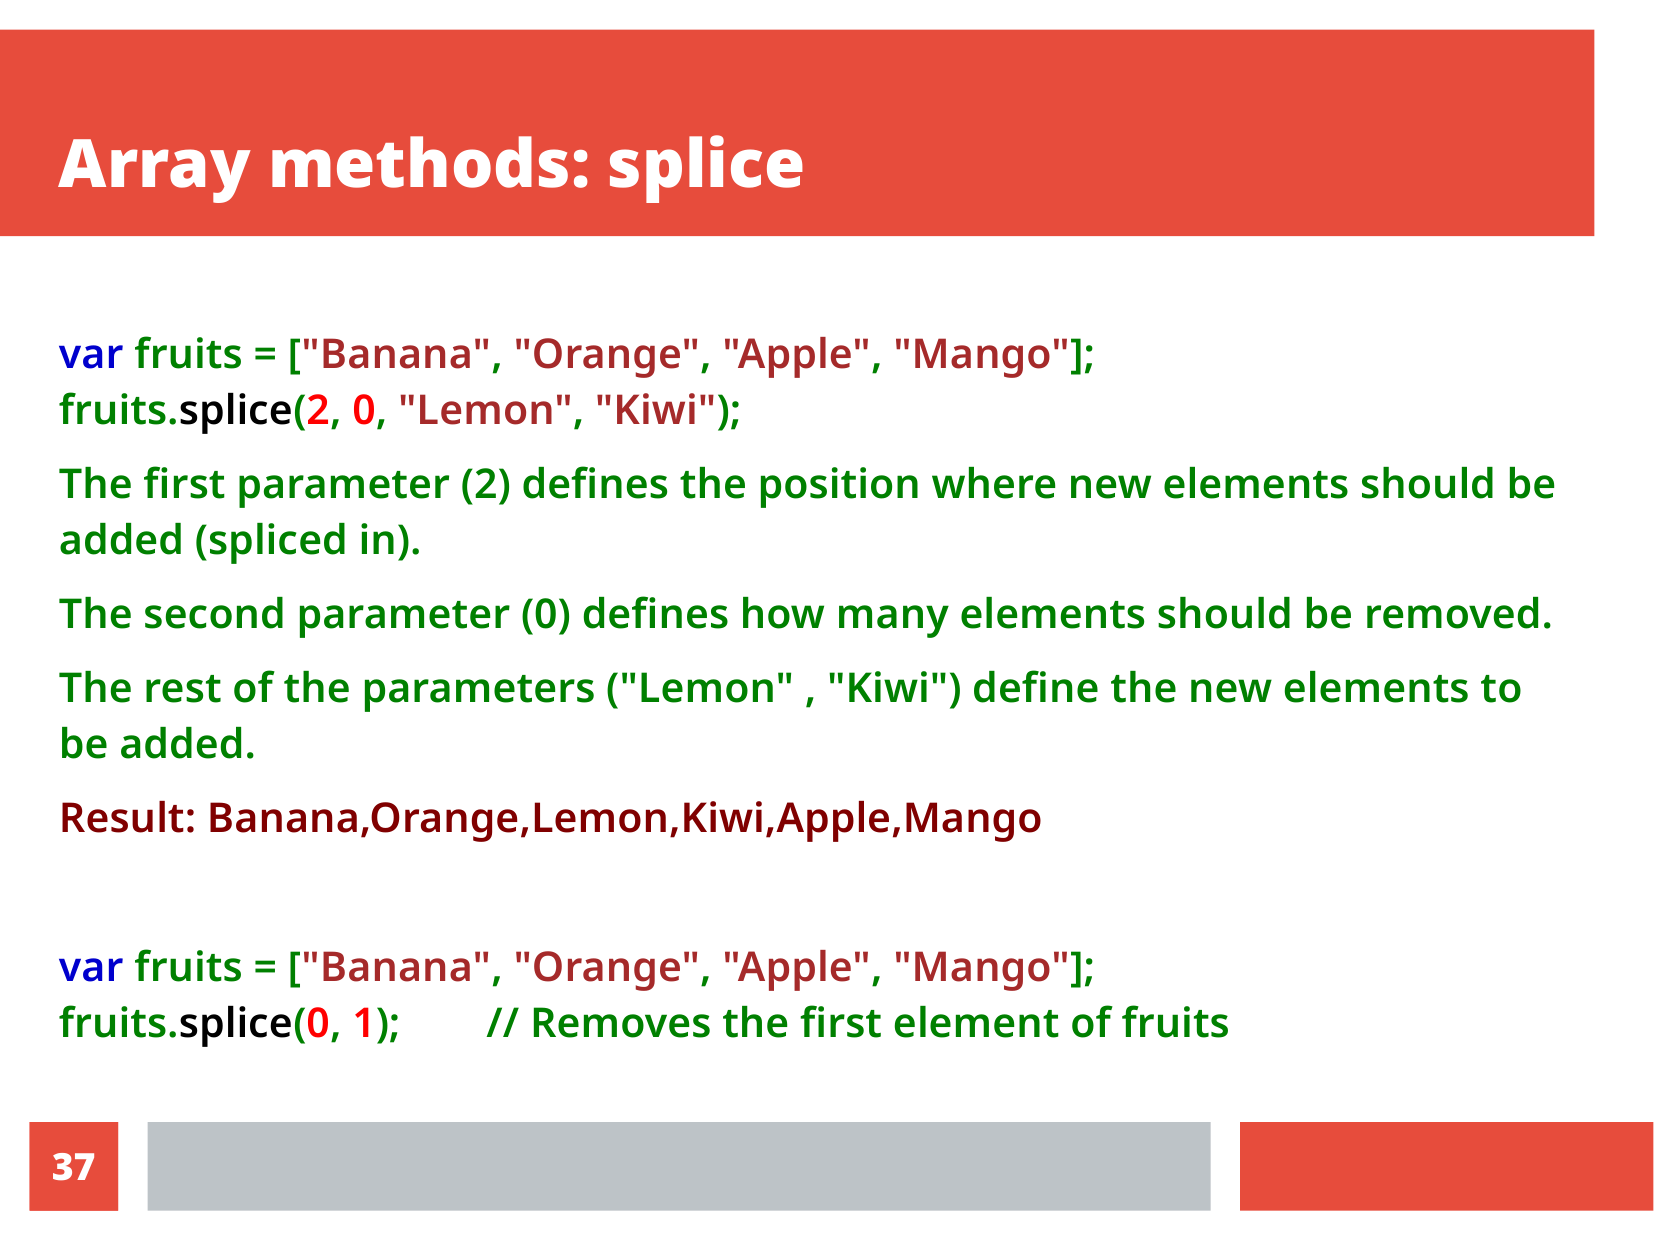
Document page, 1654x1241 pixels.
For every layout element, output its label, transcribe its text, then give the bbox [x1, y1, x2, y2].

title Array methods: splice [59, 59, 1595, 207]
list var fruits = ["Banana", "Orange", "Apple", "Mango"]; fruits.splice(2, 0, "Lemon", "Kiwi"); The first parameter (2) defines the position where new elements should be added (spliced in). The second parameter (0) defines how many elements should be removed. The rest of the parameters ("Lemon" , "Kiwi") define the new elements to be added. Result: Banana,Orange,Lemon,Kiwi,Apple,Mango var fruits = ["Banana", "Orange", "Apple", "Mango"]; fruits.splice(0, 1); // Removes the first element of fruits [59, 324, 1565, 1093]
